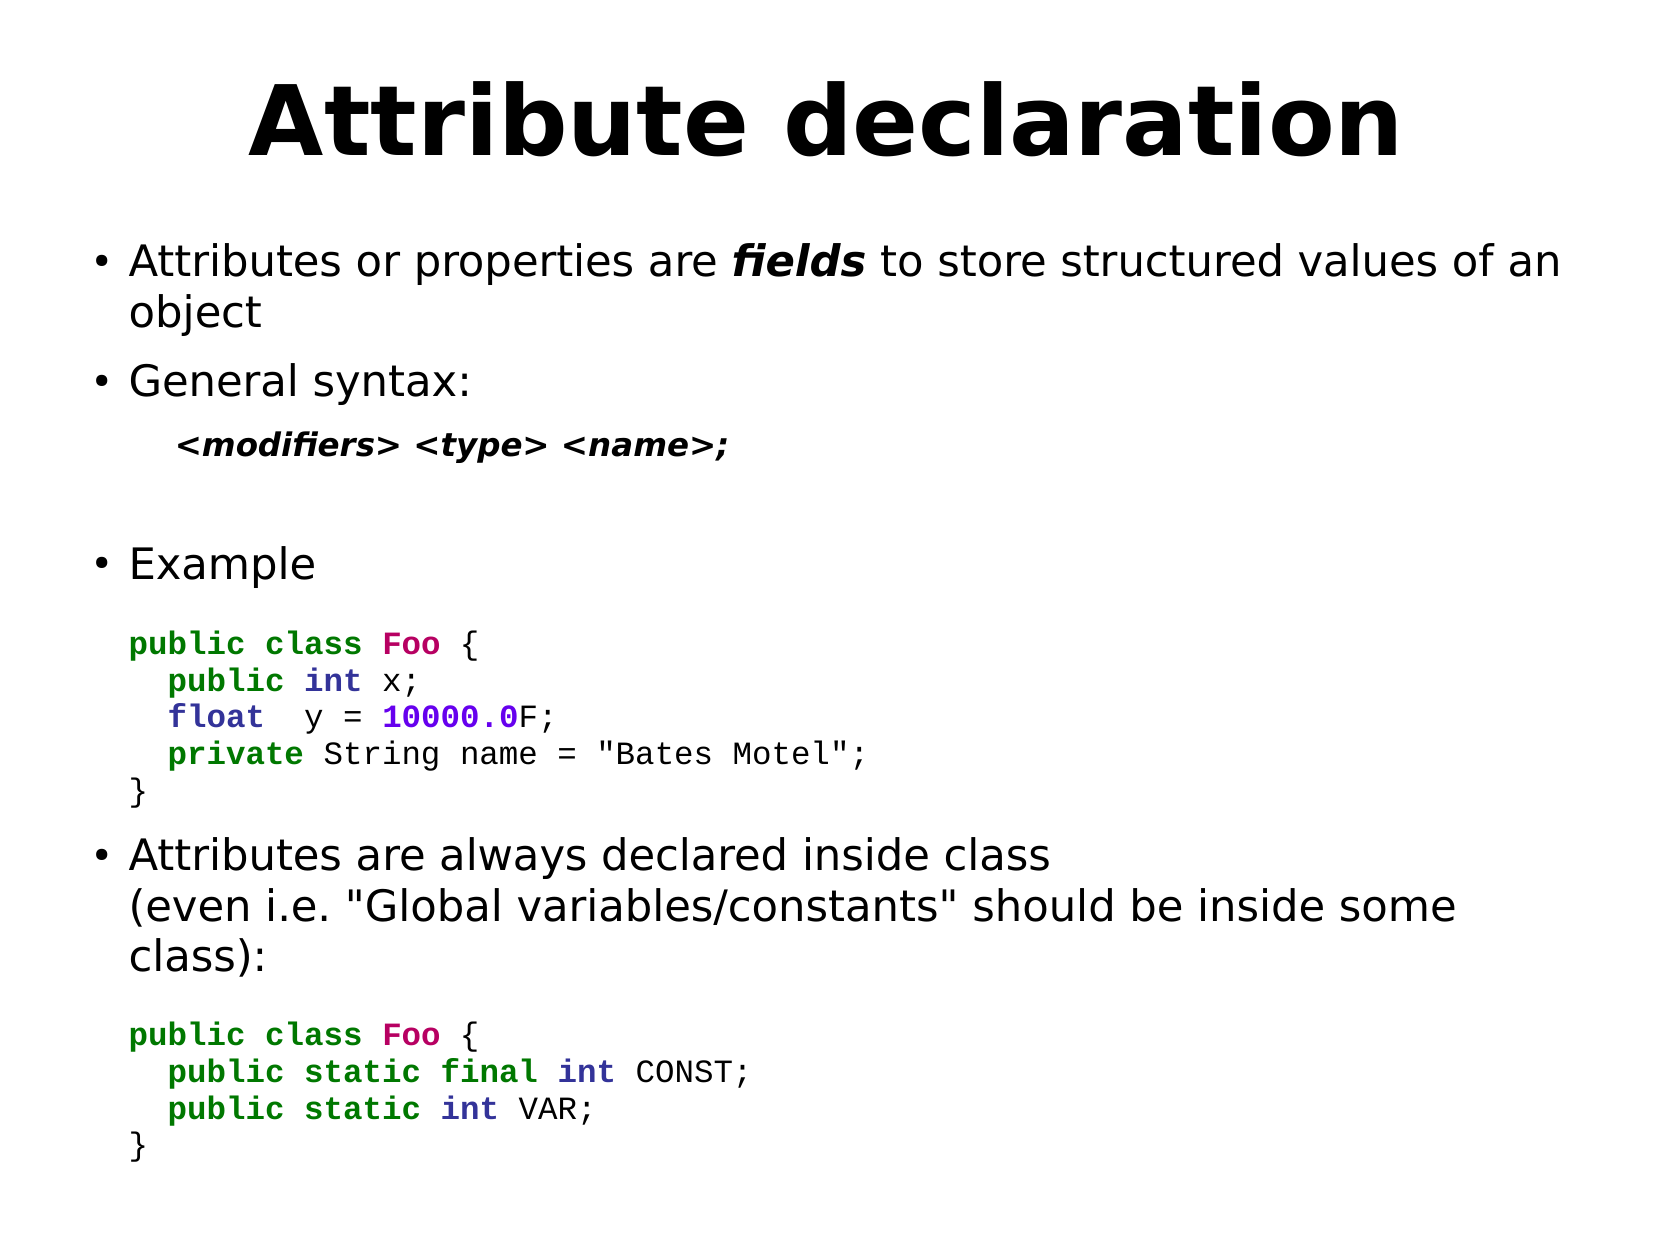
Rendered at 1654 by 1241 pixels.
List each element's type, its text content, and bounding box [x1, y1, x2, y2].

title Attribute declaration [82, 49, 1571, 196]
list Attributes or properties are fields to store structured values of an object General syntax: <modifiers> <type> <name>; Example public class Foo { public int x; float y = 10000.0F; private String name = "Bates Motel"; } Attributes are always declared inside class (even i.e. "Global variables/constants" should be inside some class): public class Foo { public static final int CONST; public static int VAR; } [82, 236, 1595, 1170]
